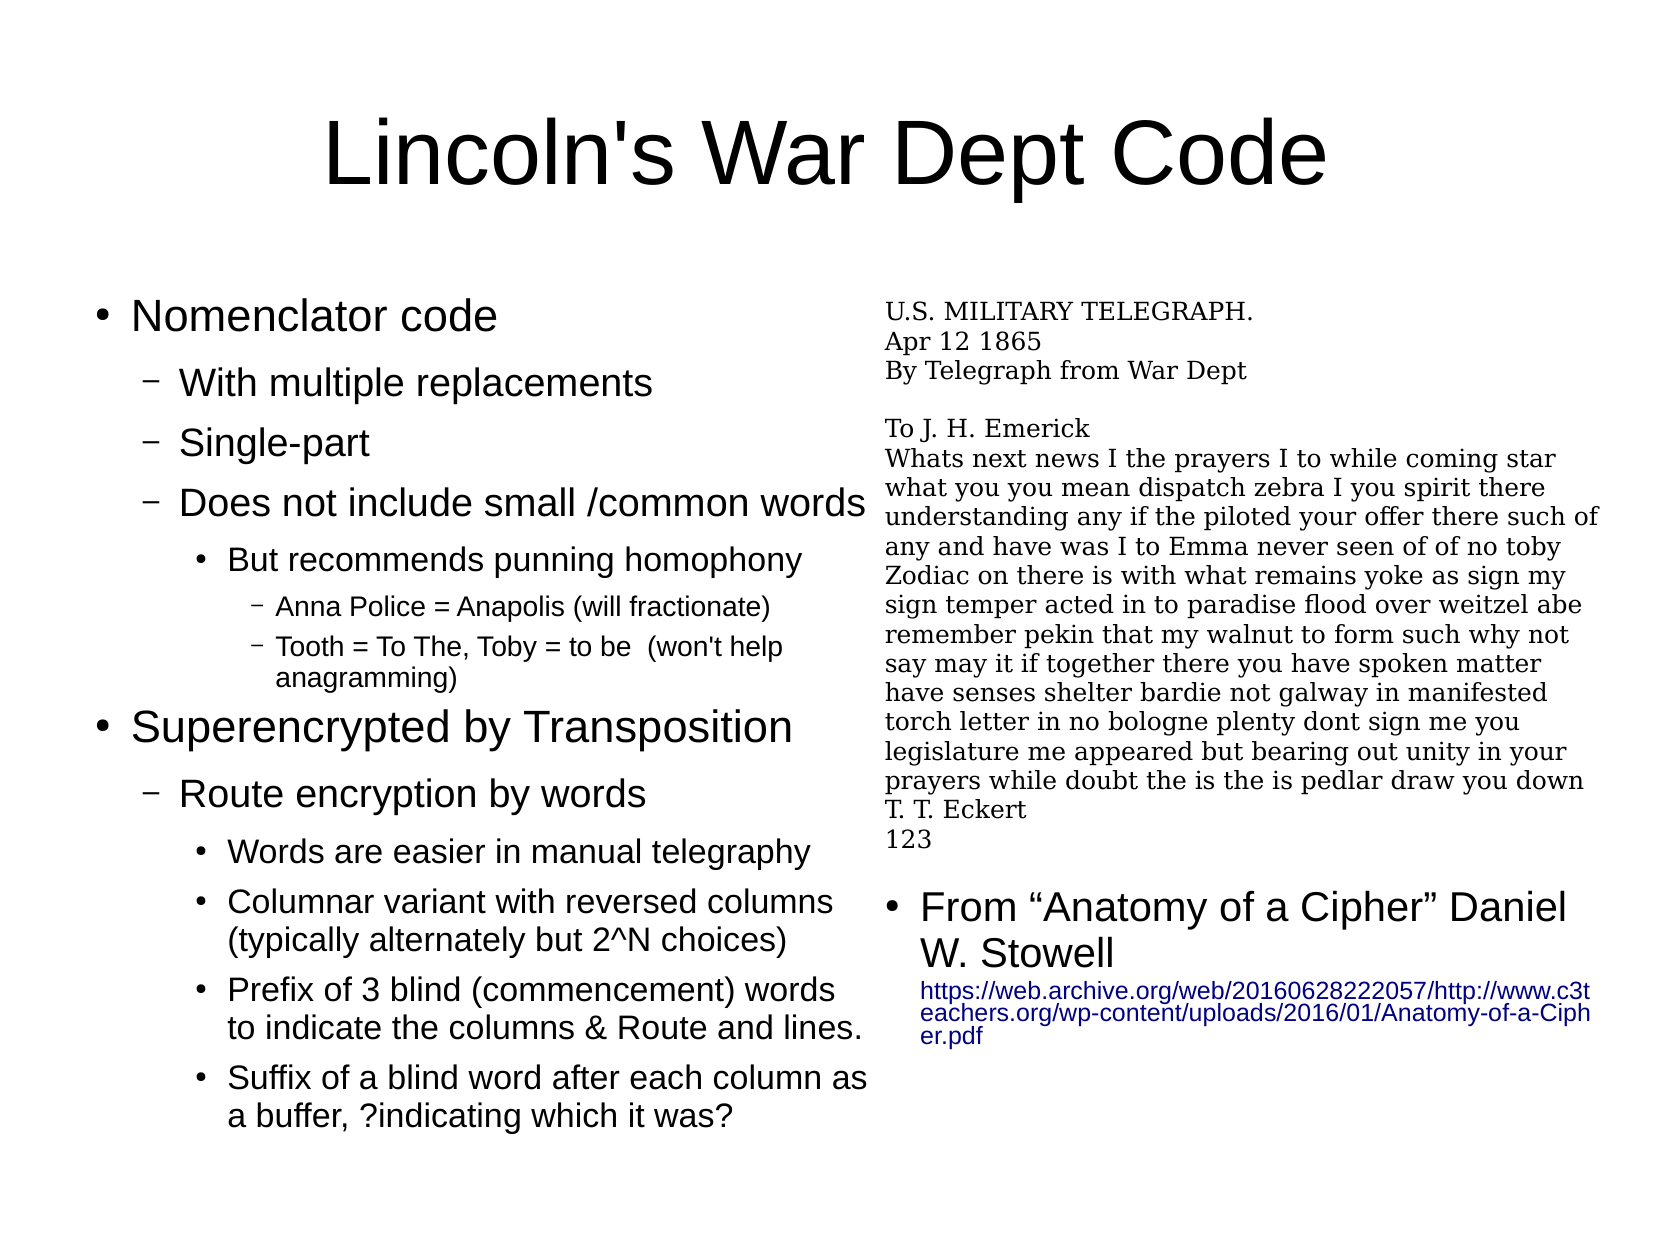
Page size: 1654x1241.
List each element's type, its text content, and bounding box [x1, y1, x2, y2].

list Nomenclator code With multiple replacements Single-part Does not include small /common words But recommends punning homophony Anna Police = Anapolis (will fractionate) Tooth = To The, Toby = to be (won't help anagramming) Superencrypted by Transposition Route encryption by words Words are easier in manual telegraphy Columnar variant with reversed columns (typically alternately but 2^N choices) Prefix of 3 blind (commencement) words to indicate the columns & Route and lines. Suffix of a blind word after each column as a buffer, ?indicating which it was? [82, 290, 871, 1186]
title Lincoln's War Dept Code [82, 49, 1571, 257]
text_box U.S. MILITARY TELEGRAPH. Apr 12 1865 By Telegraph from War Dept To J. H. Emerick Whats next news I the prayers I to while coming star what you you mean dispatch zebra I you spirit there understanding any if the piloted your offer there such of any and have was I to Emma never seen of of no toby Zodiac on there is with what remains yoke as sign my sign temper acted in to paradise flood over weitzel abe remember pekin that my walnut to form such why not say may it if together there you have spoken matter have senses shelter bardie not galway in manifested torch letter in no bologne plenty dont sign me you legislature me appeared but bearing out unity in your prayers while doubt the is the is pedlar draw you down T. T. Eckert 123 From “Anatomy of a Cipher” Daniel W. Stowell https://web.archive.org/web/20160628222057/http://www.c3teachers.org/wp-content/uploads/2016/01/Anatomy-of-a-Cipher.pdf [870, 290, 1621, 1014]
